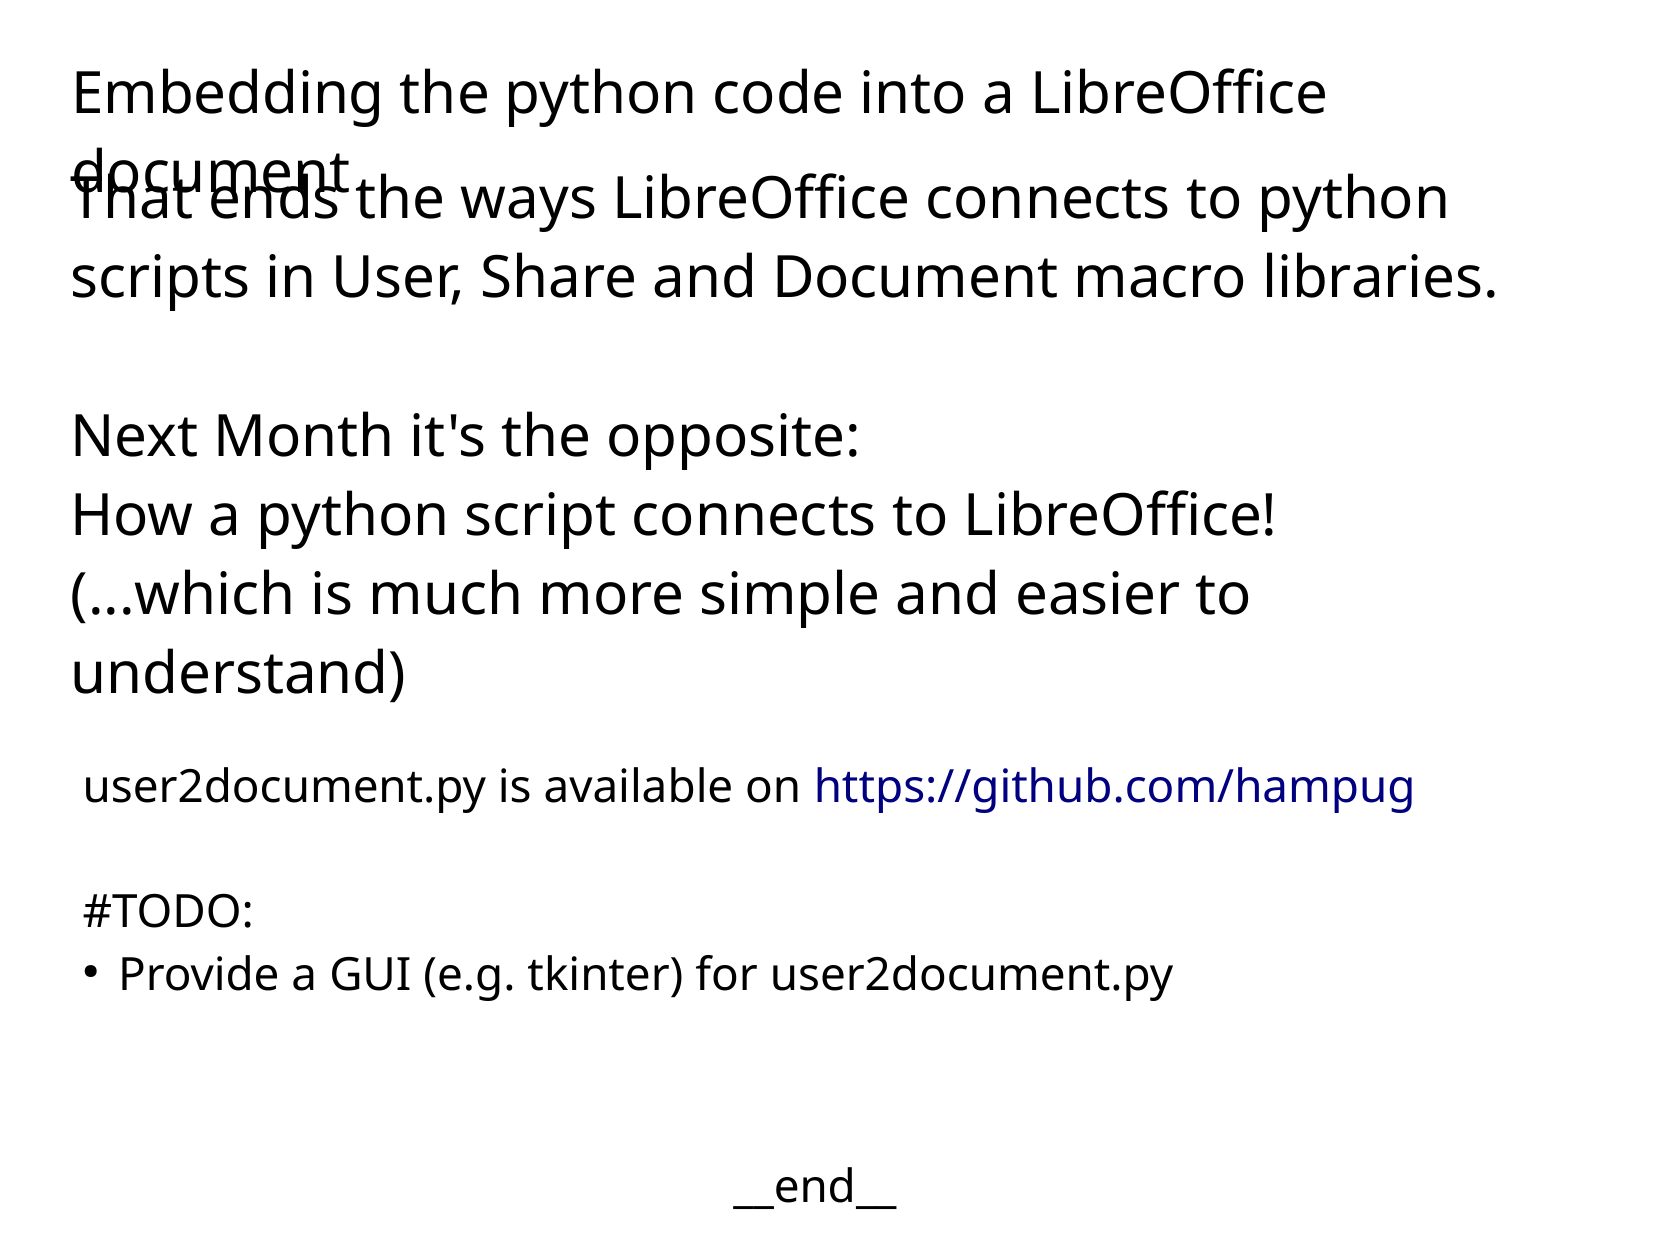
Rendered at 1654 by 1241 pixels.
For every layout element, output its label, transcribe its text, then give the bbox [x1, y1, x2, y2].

title That ends the ways LibreOffice connects to python scripts in User, Share and Document macro libraries. Next Month it's the opposite: How a python script connects to LibreOffice! (...which is much more simple and easier to understand) [70, 248, 1560, 698]
text_box __end__ [70, 1027, 1559, 1217]
text_box user2document.py is available on https://github.com/hampug #TODO: Provide a GUI (e.g. tkinter) for user2document.py [82, 697, 1571, 1122]
title Embedding the python code into a LibreOffice document [70, 71, 1560, 189]
